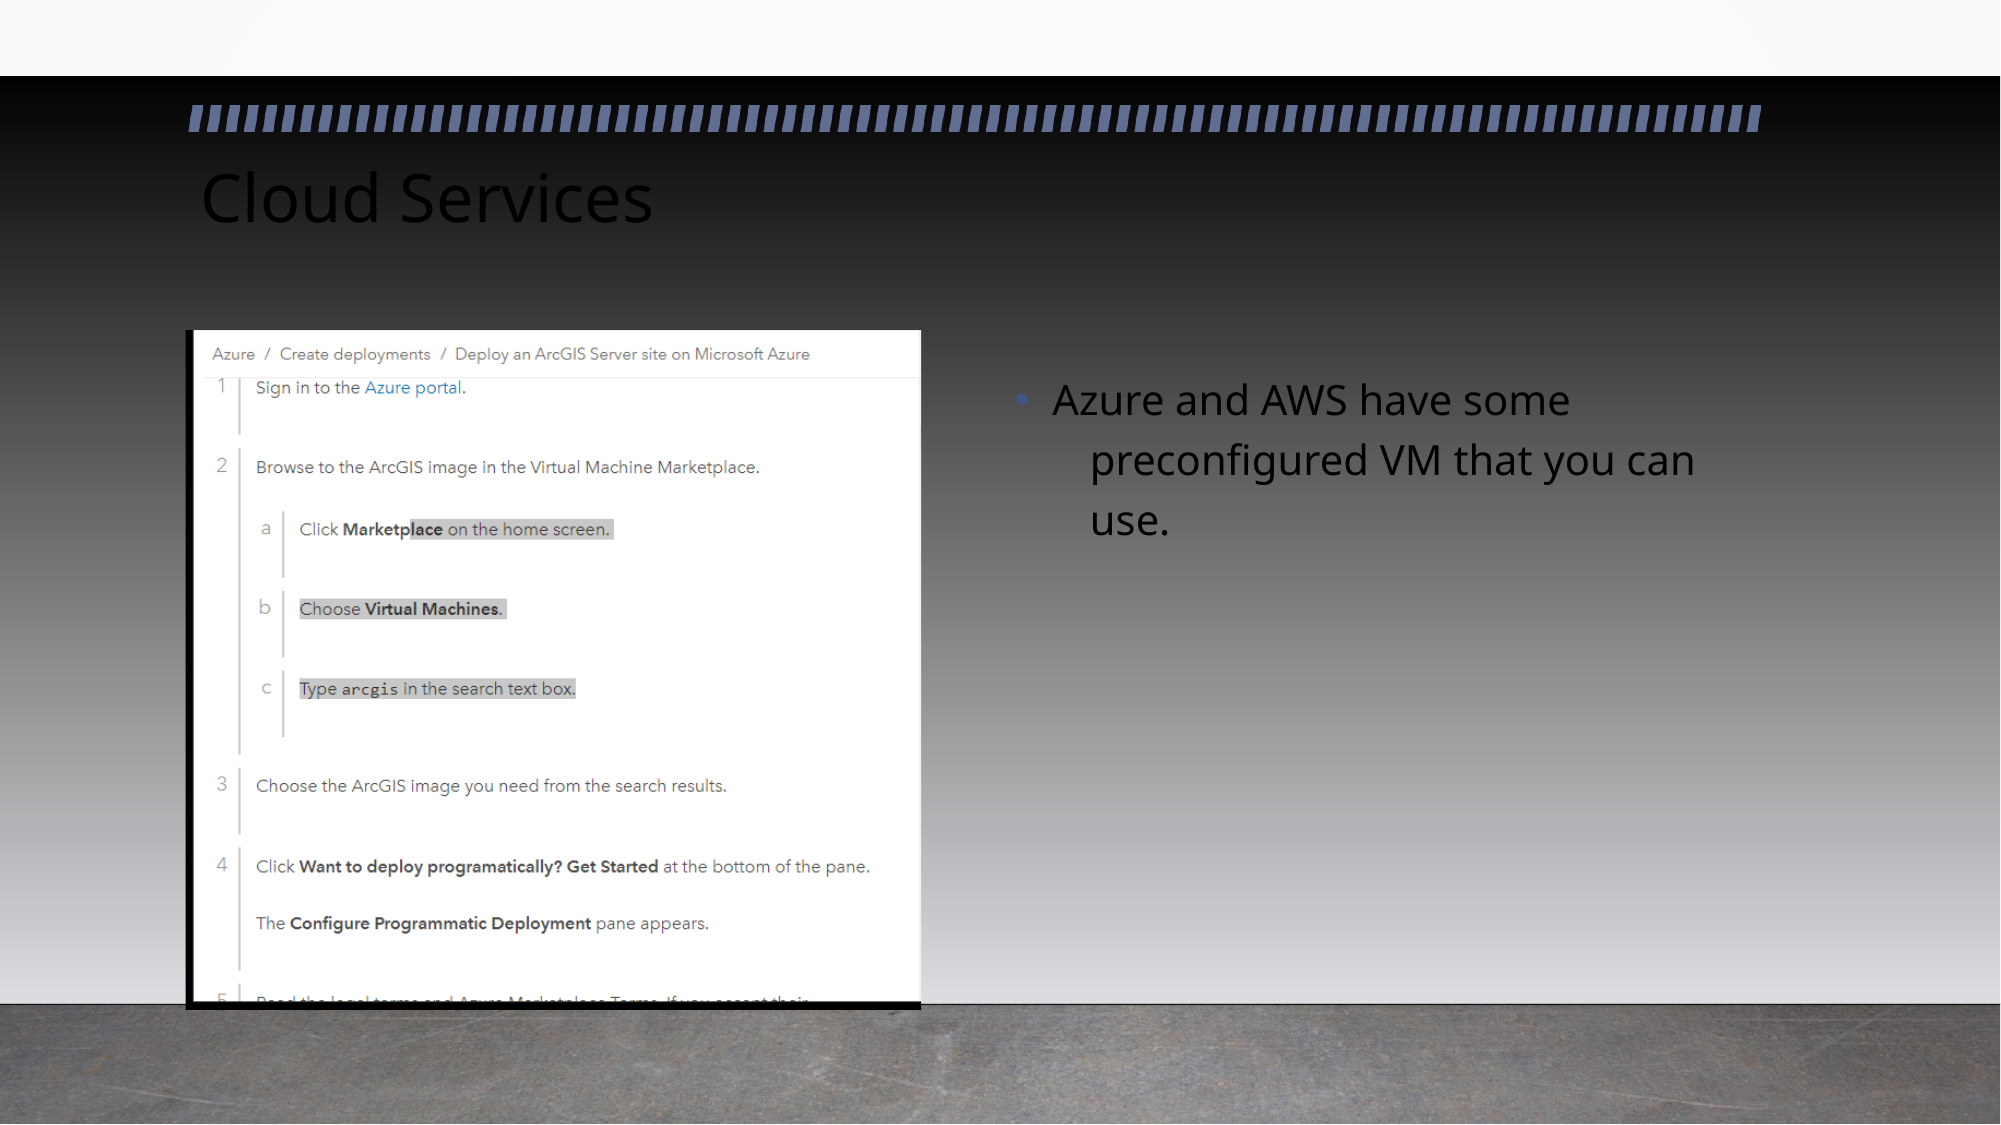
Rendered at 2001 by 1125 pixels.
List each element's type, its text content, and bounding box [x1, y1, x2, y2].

picture [185, 330, 922, 1010]
title Cloud Services [185, 157, 1762, 331]
list Azure and AWS have some preconfigured VM that you can use. [999, 356, 1762, 896]
